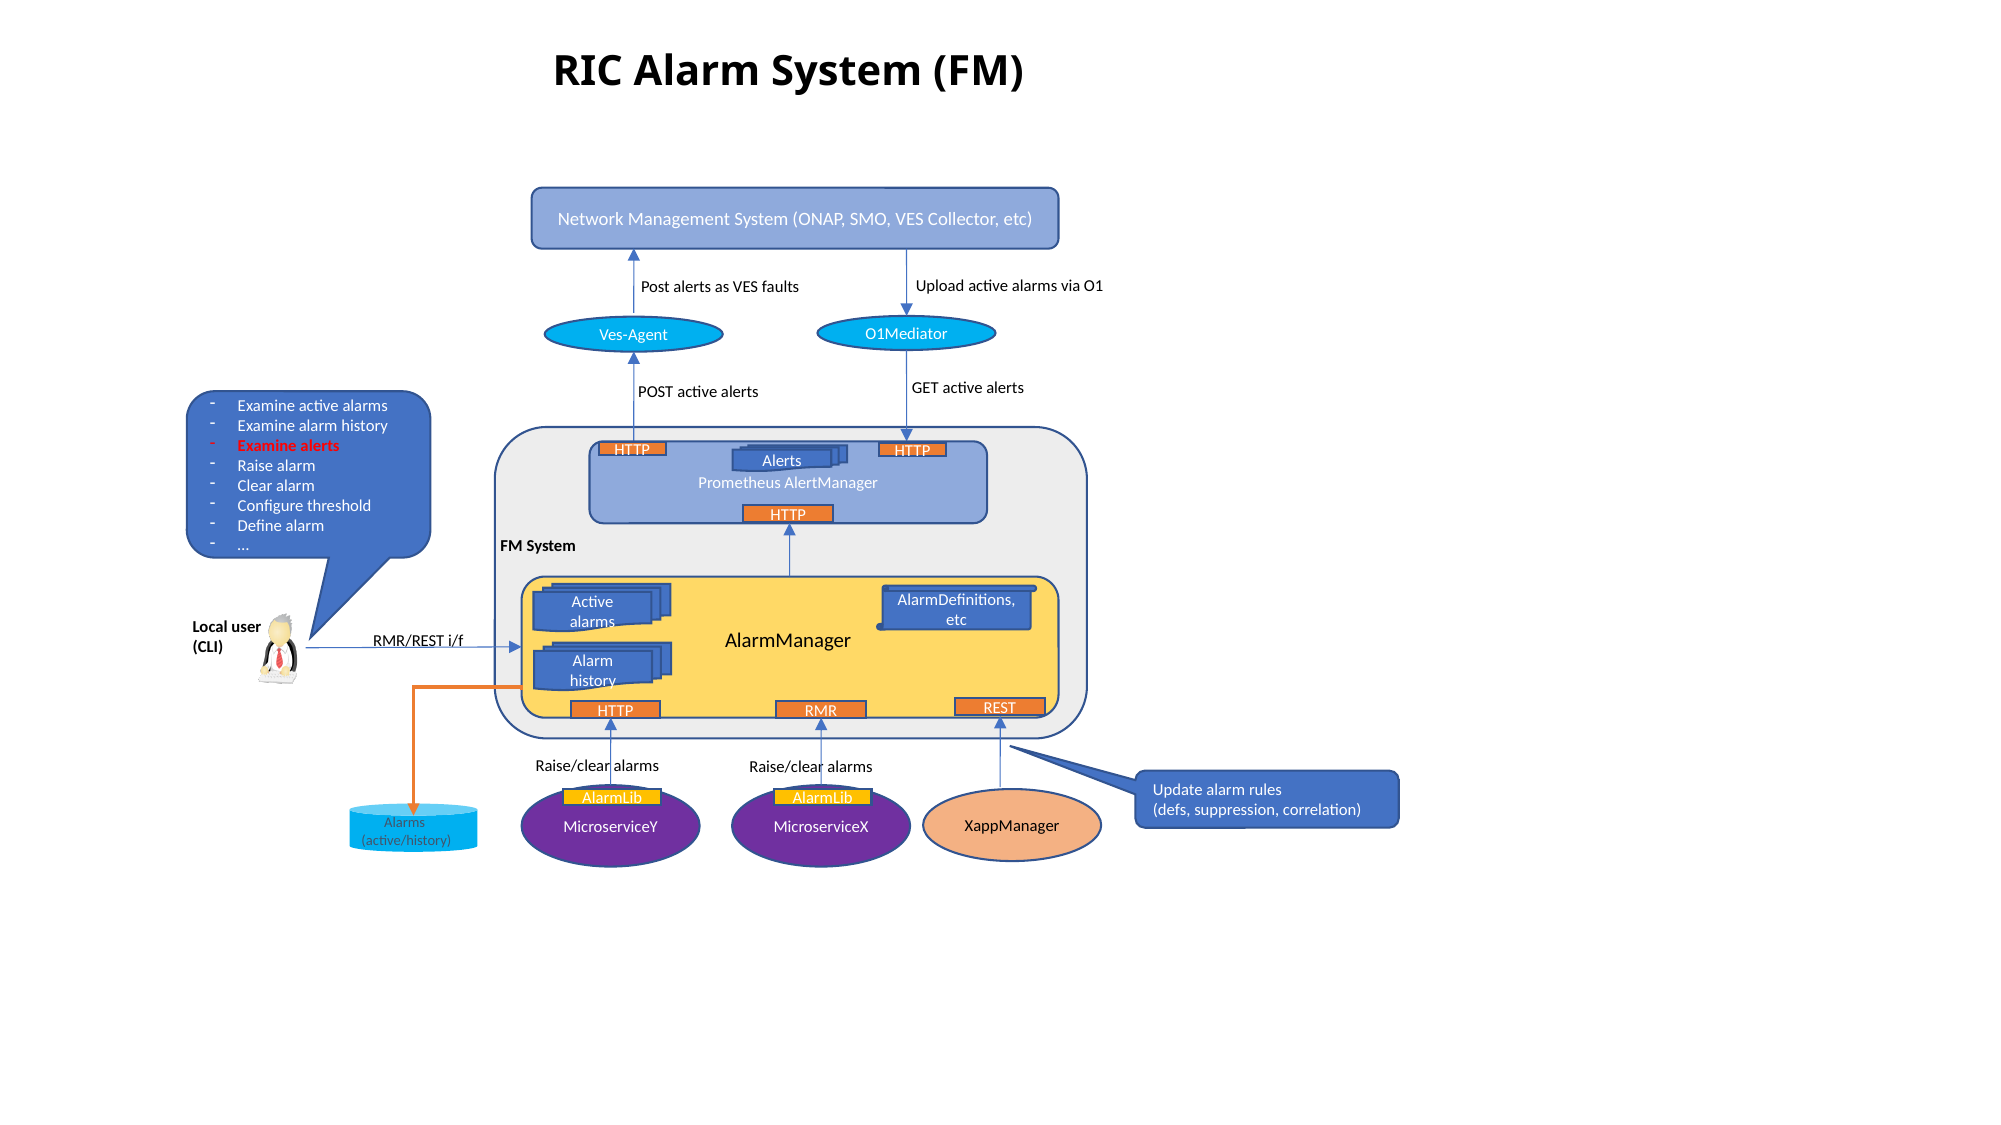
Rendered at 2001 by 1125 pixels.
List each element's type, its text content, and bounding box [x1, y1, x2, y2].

text_box MicroserviceY [521, 791, 700, 867]
text_box MicroserviceY [573, 785, 649, 789]
text_box Network Management System (ONAP, SMO, VES Collector, etc) [531, 187, 1059, 249]
text_box Post alerts as VES faults [635, 268, 831, 304]
text_box [635, 426, 906, 441]
text_box Raise/clear alarms [520, 747, 610, 783]
text_box Active alarms [533, 583, 671, 632]
text_box MicroserviceX [783, 785, 859, 789]
text_box Raise/clear alarms [734, 748, 820, 784]
text_box O1Mediator [817, 315, 996, 351]
text_box Examine active alarms Examine alarm history Examine alerts Raise alarm Clear alarm Configure threshold Define alarm … [186, 391, 431, 638]
text_box AlarmLib [563, 789, 662, 806]
text_box HTTP [570, 700, 661, 718]
text_box HTTP [878, 443, 947, 456]
text_box Raise/clear alarms [822, 748, 889, 784]
text_box Update alarm rules (defs, suppression, correlation) [1009, 745, 1399, 828]
text_box XappManager [923, 789, 1102, 862]
text_box GET active alerts [897, 369, 1128, 404]
text_box RMR/REST i/f [358, 622, 503, 658]
text_box AlarmDefinitions,etc [880, 585, 1037, 630]
text_box Prometheus AlertManager [589, 441, 988, 524]
text_box Ves-Agent [544, 316, 723, 352]
text_box RIC Alarm System (FM) [263, 54, 1313, 102]
text_box RMR [776, 700, 866, 718]
text_box HTTP [743, 505, 834, 522]
picture [252, 612, 306, 685]
text_box REST [955, 697, 1045, 715]
text_box HTTP [598, 442, 667, 455]
text_box Alarm history [534, 642, 672, 691]
text_box MicroserviceX [732, 791, 911, 867]
text_box AlarmLib [773, 789, 872, 806]
text_box Alerts [732, 445, 848, 471]
text_box FM System [485, 527, 592, 563]
text_box Alarms (active/history) [349, 811, 478, 852]
text_box [494, 426, 1087, 739]
text_box Upload active alarms via O1 [908, 267, 1152, 303]
text_box Local user (CLI) [177, 608, 277, 664]
text_box AlarmManager [710, 619, 867, 660]
text_box Raise/clear alarms [612, 747, 675, 783]
text_box POST active alerts [623, 373, 633, 409]
text_box POST active alerts [635, 373, 774, 409]
